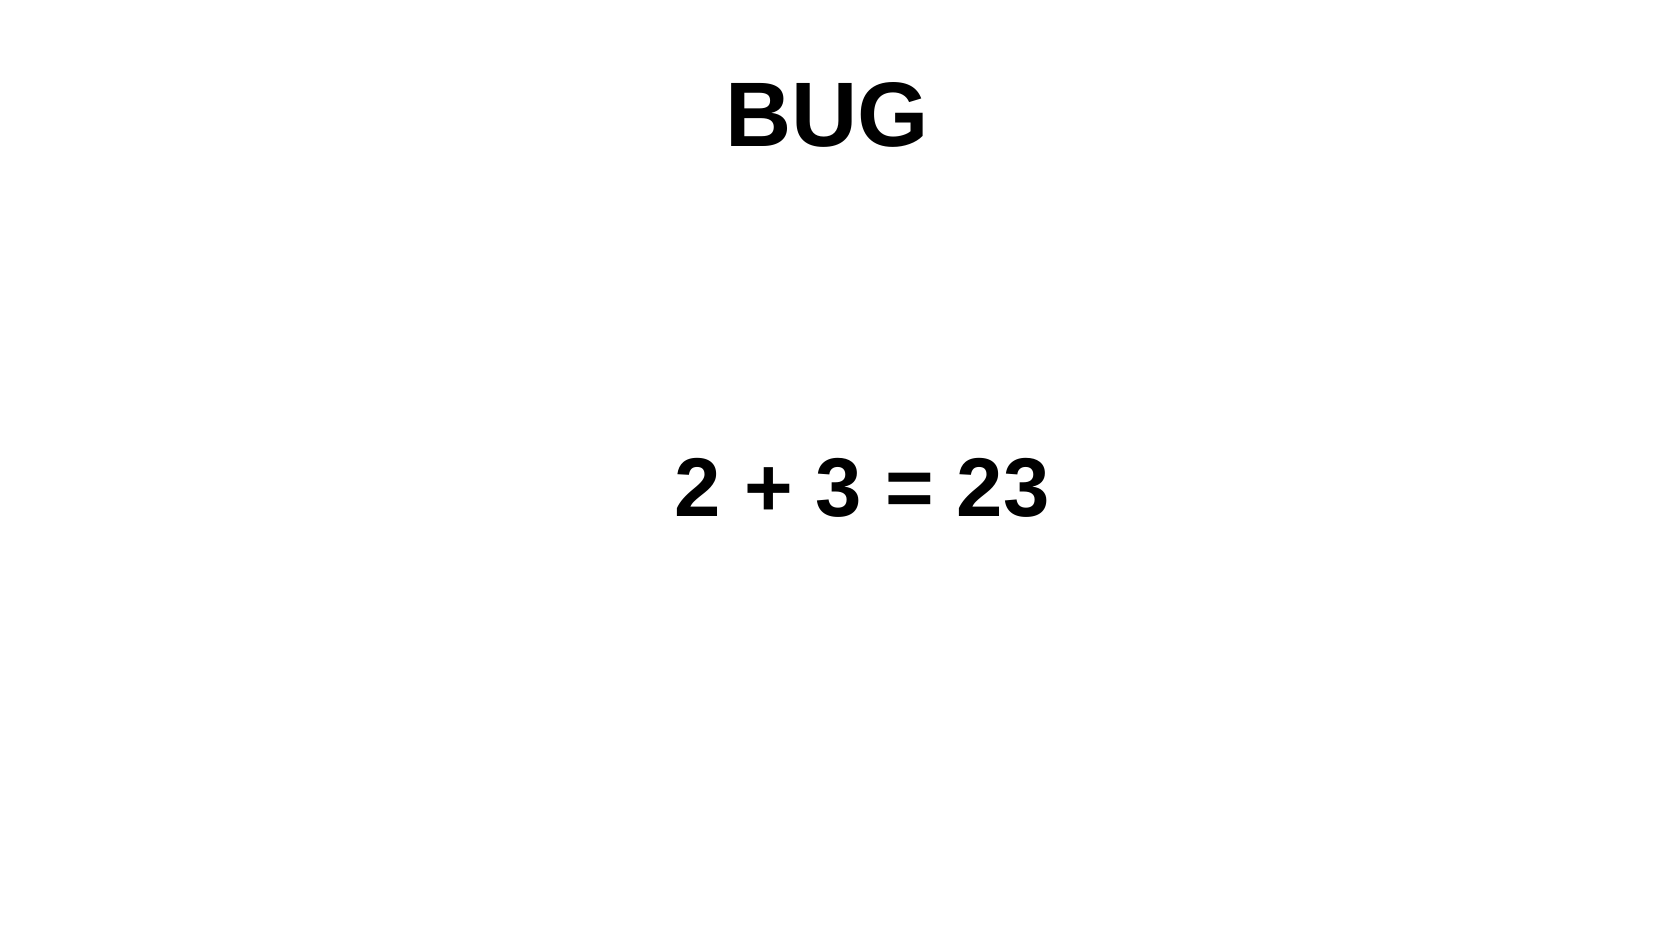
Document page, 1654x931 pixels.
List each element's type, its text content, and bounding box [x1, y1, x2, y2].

title BUG [82, 37, 1571, 193]
list 2 + 3 = 23 [82, 217, 1571, 758]
